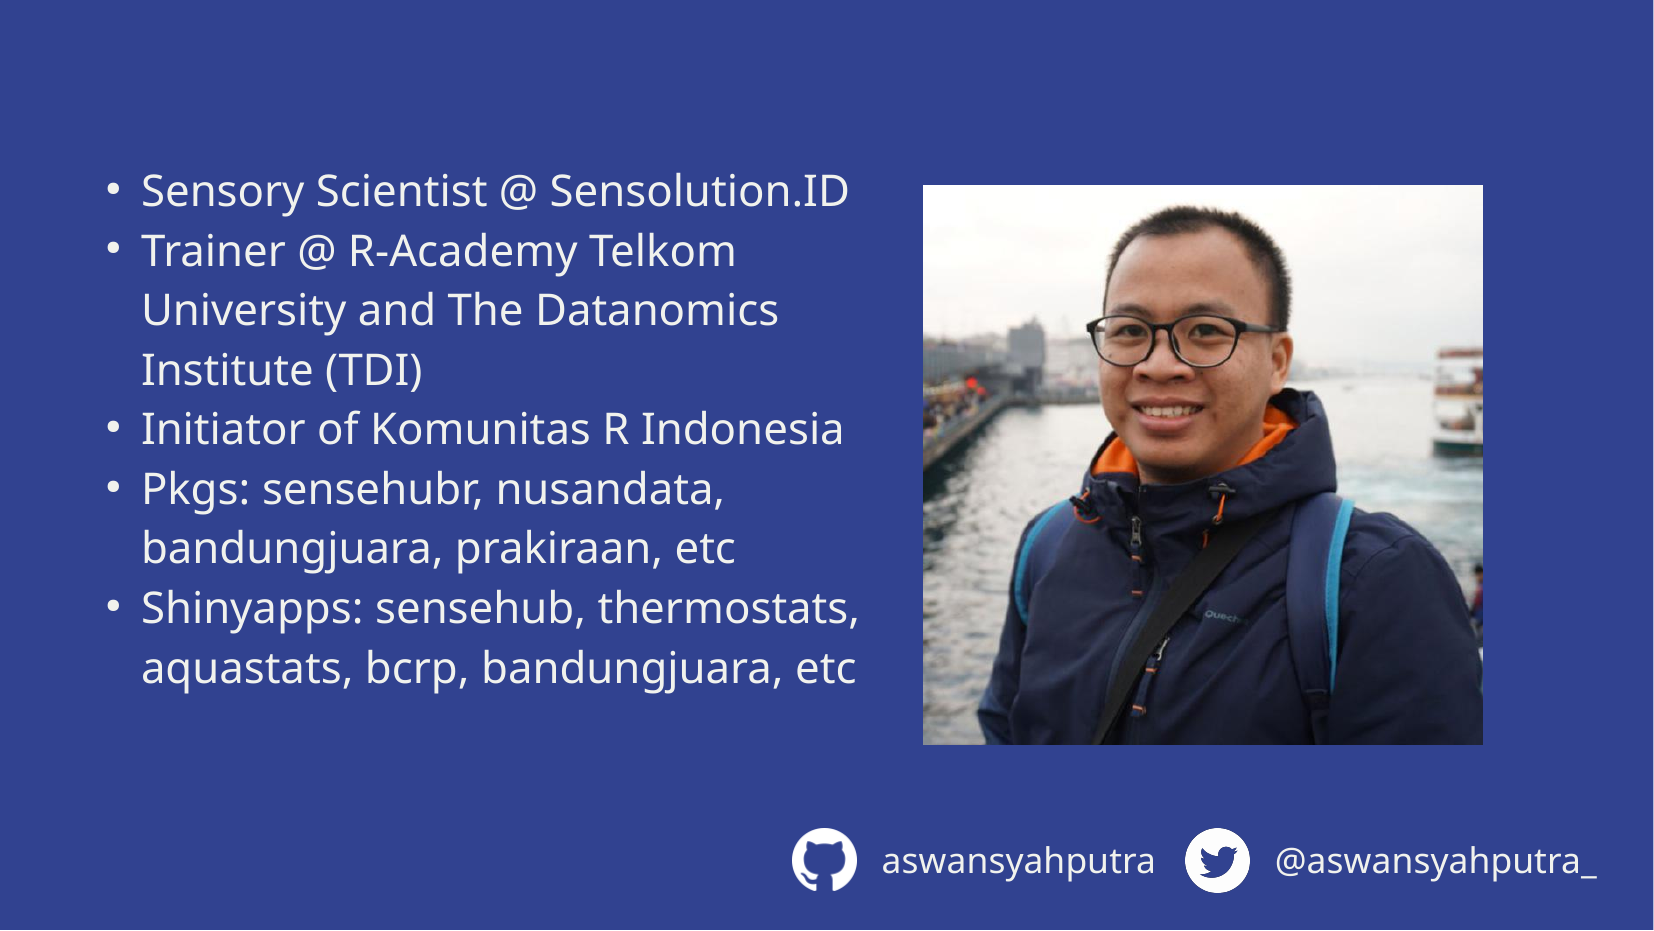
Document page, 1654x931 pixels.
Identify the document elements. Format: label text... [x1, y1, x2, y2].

picture [1185, 828, 1250, 893]
text_box @aswansyahputra_ [1260, 828, 1614, 893]
text_box aswansyahputra [866, 828, 1171, 893]
picture [923, 185, 1483, 745]
picture [792, 828, 857, 893]
text_box Sensory Scientist @ Sensolution.ID Trainer @ R-Academy Telkom University and The Datanomics Institute (TDI) Initiator of Komunitas R Indonesia Pkgs: sensehubr, nusandata, bandungjuara, prakiraan, etc Shinyapps: sensehub, thermostats, aquastats, bcrp, bandungjuara, etc [90, 152, 886, 778]
